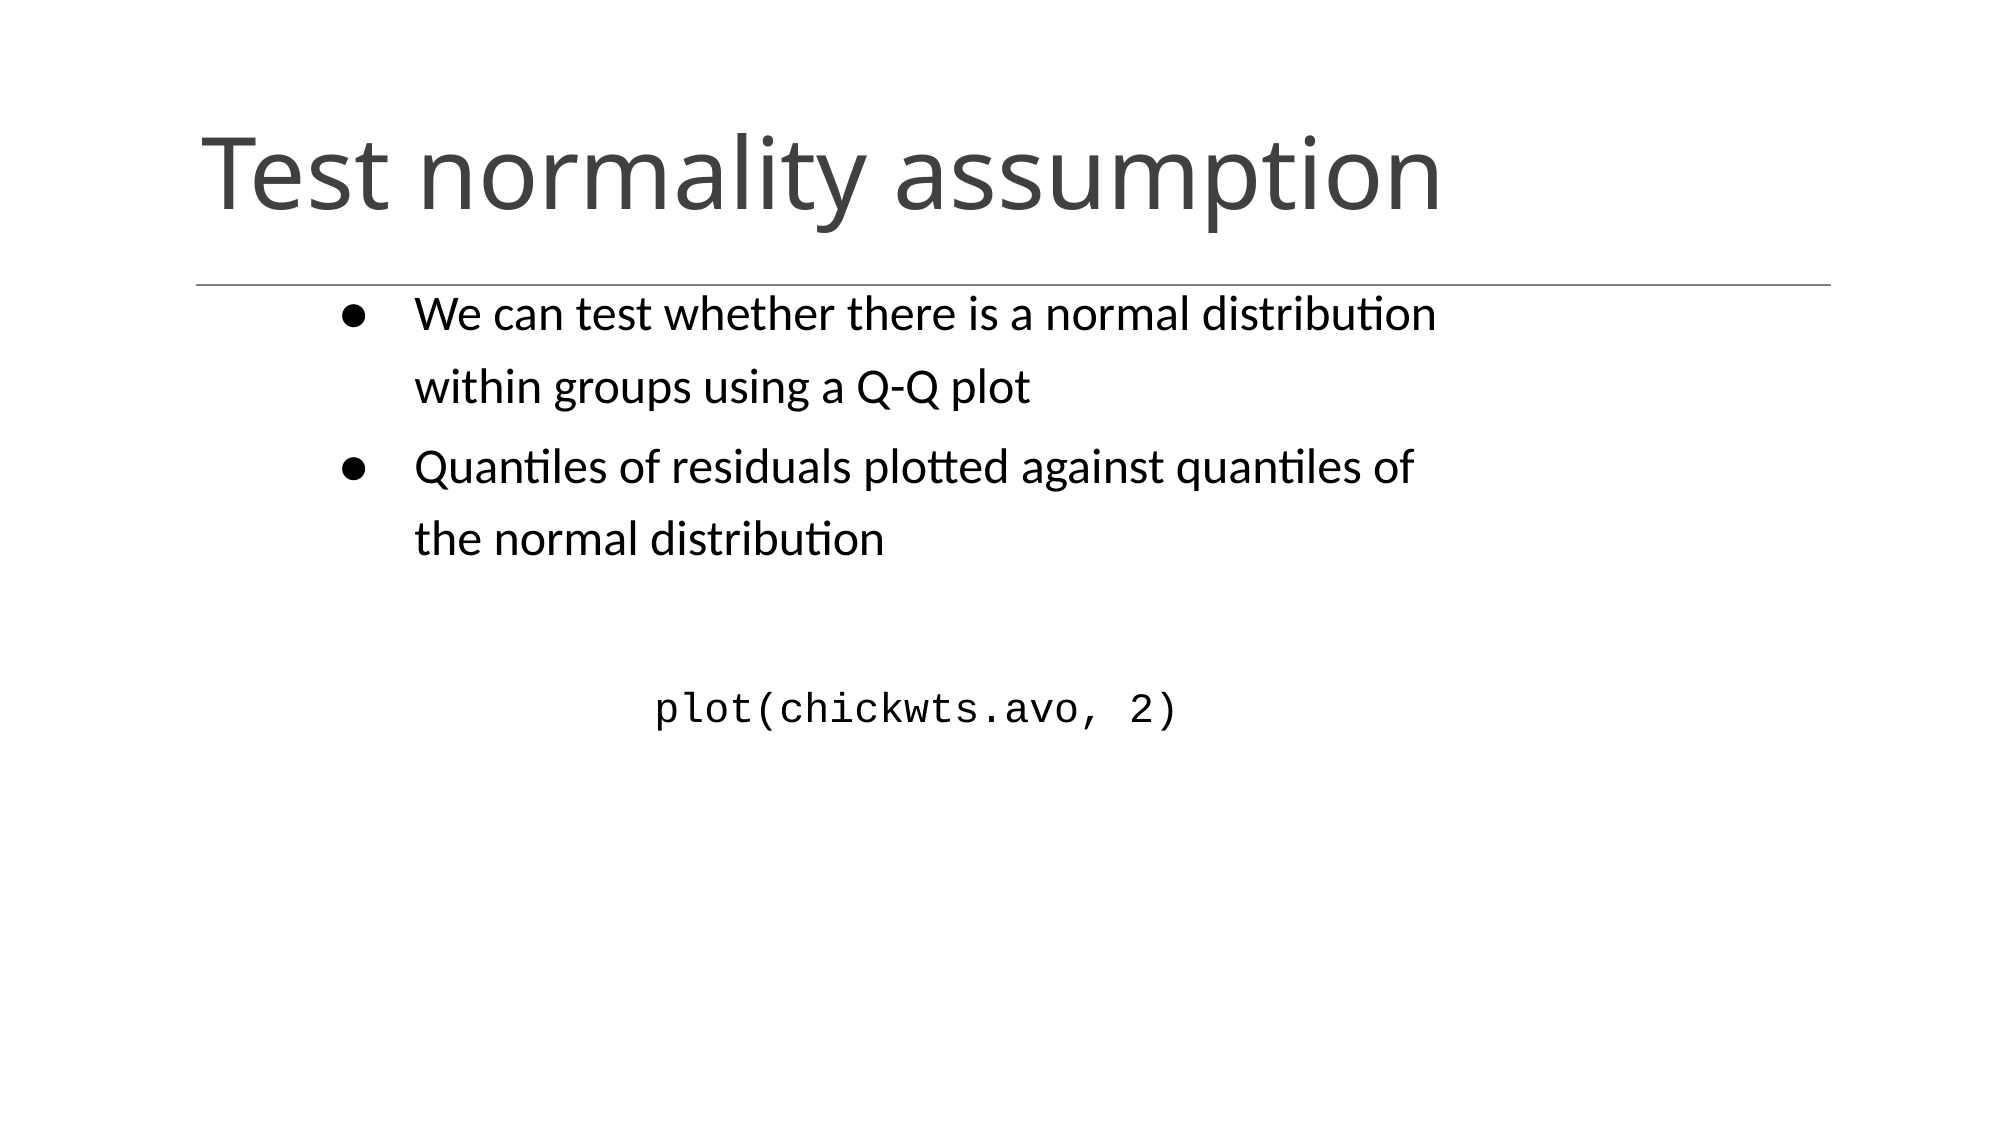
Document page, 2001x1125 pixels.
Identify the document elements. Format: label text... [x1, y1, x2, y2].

text_box the normal distribution [414, 518, 1006, 577]
text_box within groups using a Q-Q plot [414, 366, 1177, 425]
text_box Test normality assumption [201, 102, 1540, 219]
text_box We can test whether there is a normal distribution [414, 293, 1696, 352]
text_box Quantiles of residuals plotted against quantiles of [414, 445, 1679, 505]
text_box plot(chickwts.avo, 2) [654, 687, 1180, 736]
text_box ● [338, 293, 389, 352]
text_box ● [338, 445, 389, 505]
text_box [0, 0, 1126, 1125]
